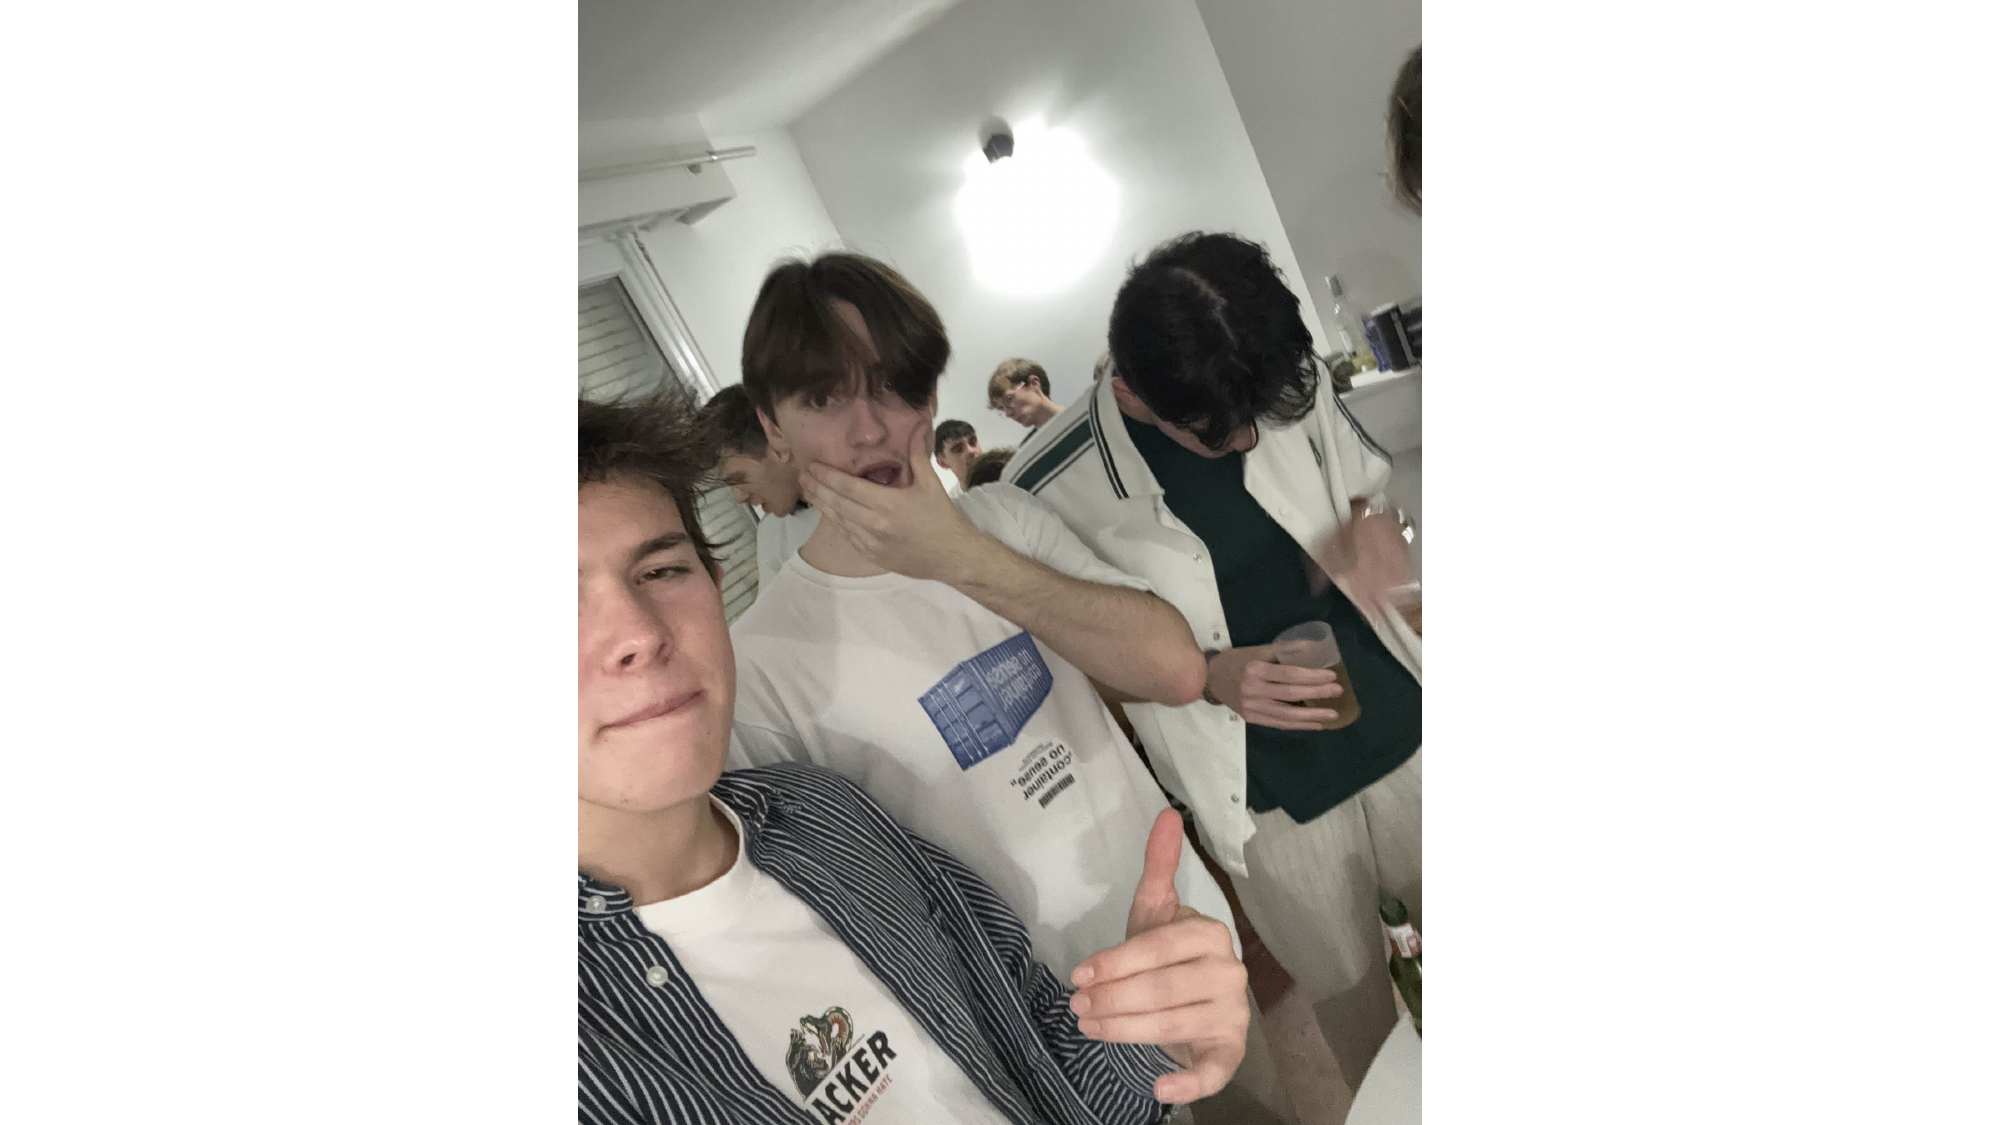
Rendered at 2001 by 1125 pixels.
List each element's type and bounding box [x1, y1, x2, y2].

picture [578, 0, 1422, 1125]
